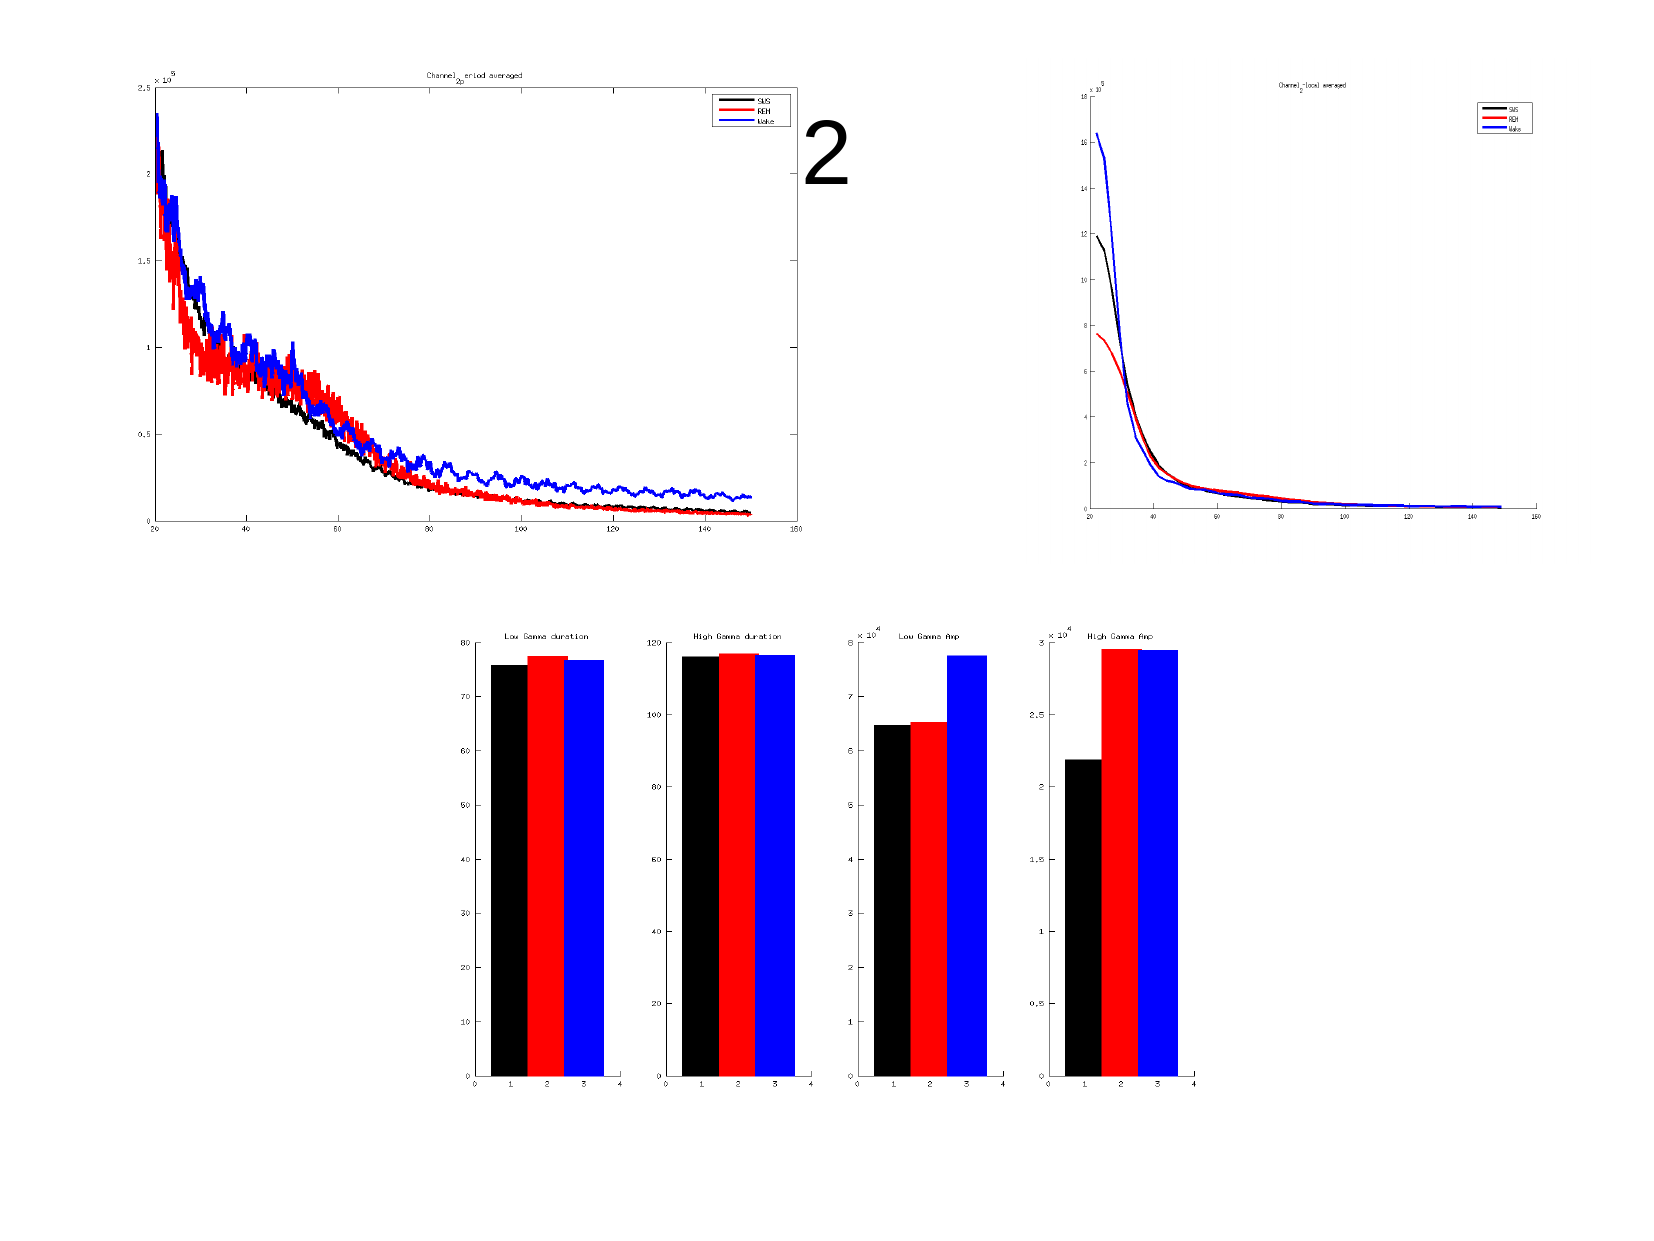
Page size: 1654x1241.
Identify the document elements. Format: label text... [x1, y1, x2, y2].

title 2 [82, 49, 1571, 257]
picture [47, 47, 875, 579]
picture [1015, 58, 1591, 564]
picture [354, 602, 1282, 1134]
